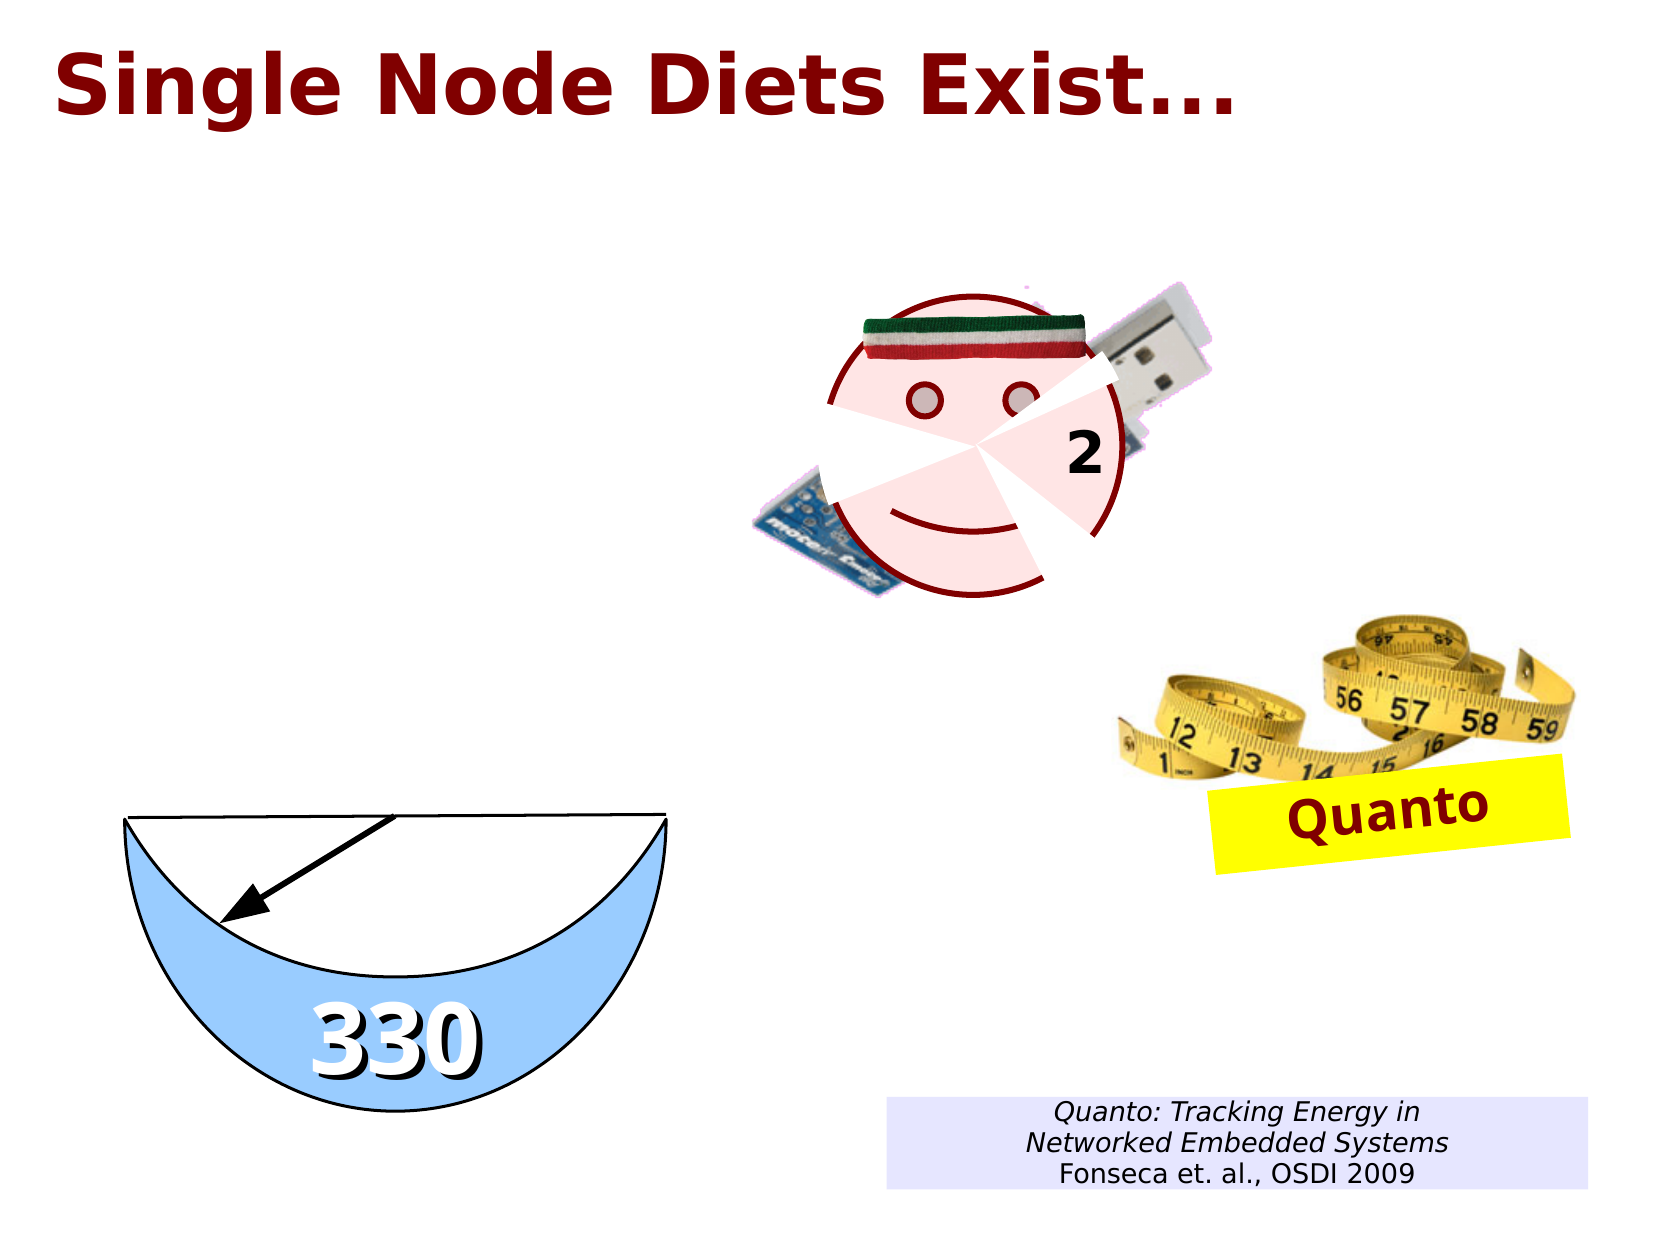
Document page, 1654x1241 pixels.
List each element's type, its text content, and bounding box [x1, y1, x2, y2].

picture [751, 280, 1581, 862]
text_box [817, 346, 1120, 595]
title Single Node Diets Exist... [52, 0, 1654, 173]
text_box [505, 819, 667, 1053]
text_box [903, 296, 1044, 314]
text_box [124, 819, 286, 1053]
text_box [292, 1089, 499, 1112]
text_box 2 [1050, 411, 1123, 495]
text_box Quanto [1207, 753, 1571, 875]
text_box 330 [233, 959, 558, 1089]
text_box Quanto: Tracking Energy in Networked Embedded Systems Fonseca et. al., OSDI 2009 [886, 1096, 1589, 1190]
